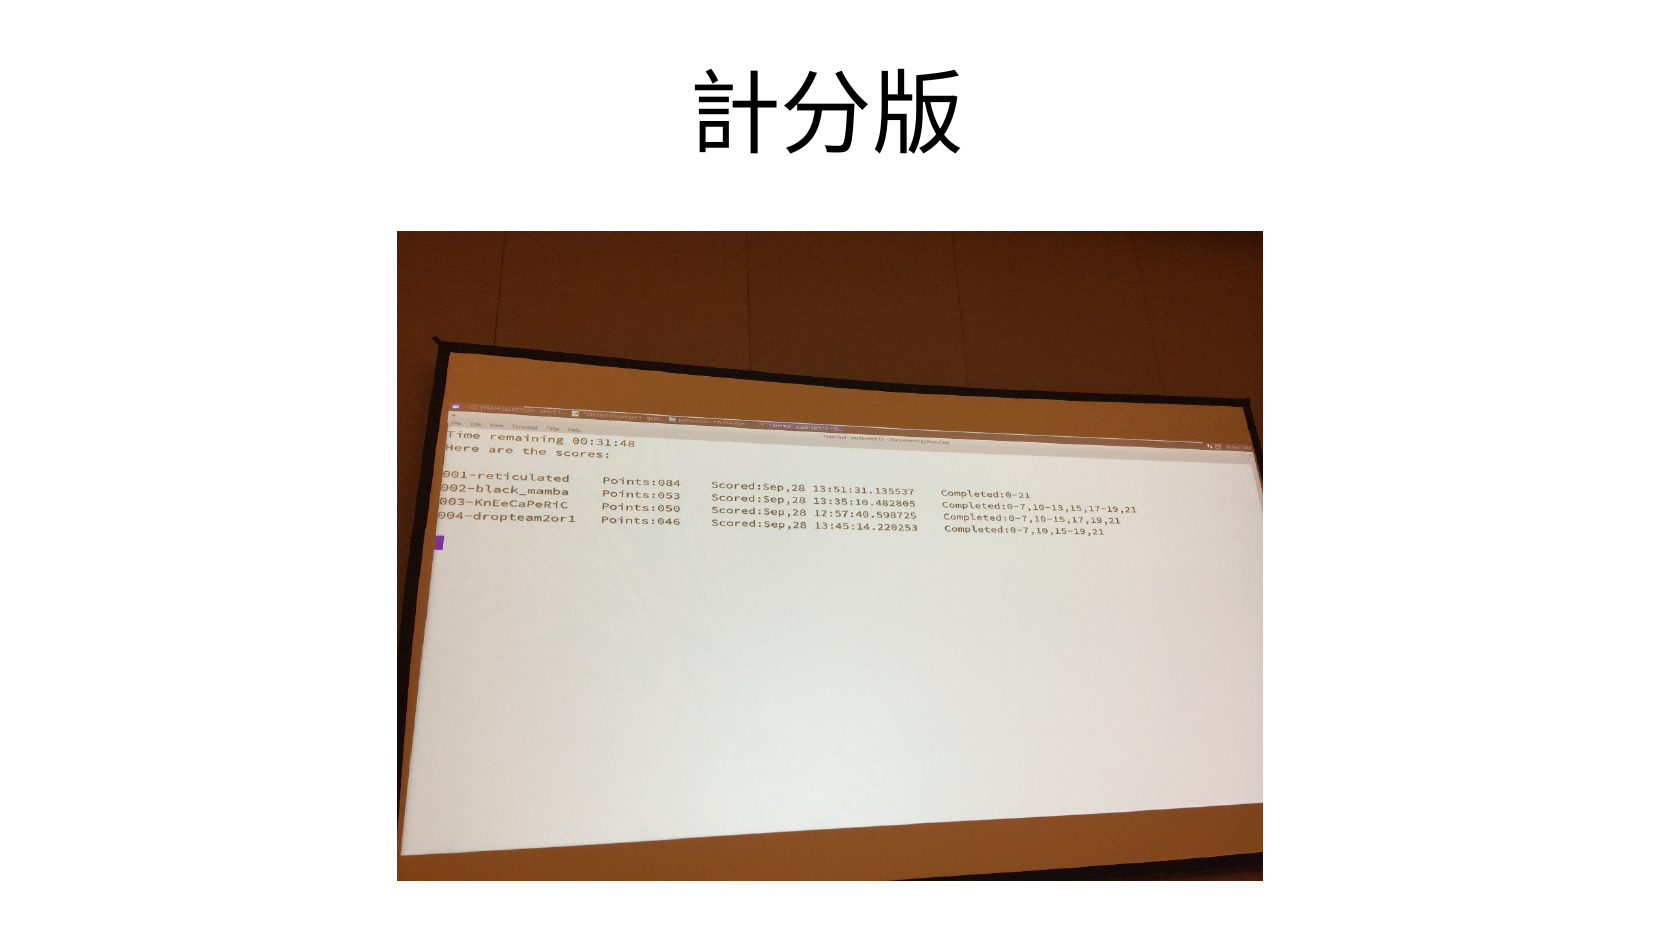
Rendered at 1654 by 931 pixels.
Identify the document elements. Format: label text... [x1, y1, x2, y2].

picture [397, 231, 1263, 881]
title 計分版 [82, 37, 1571, 193]
